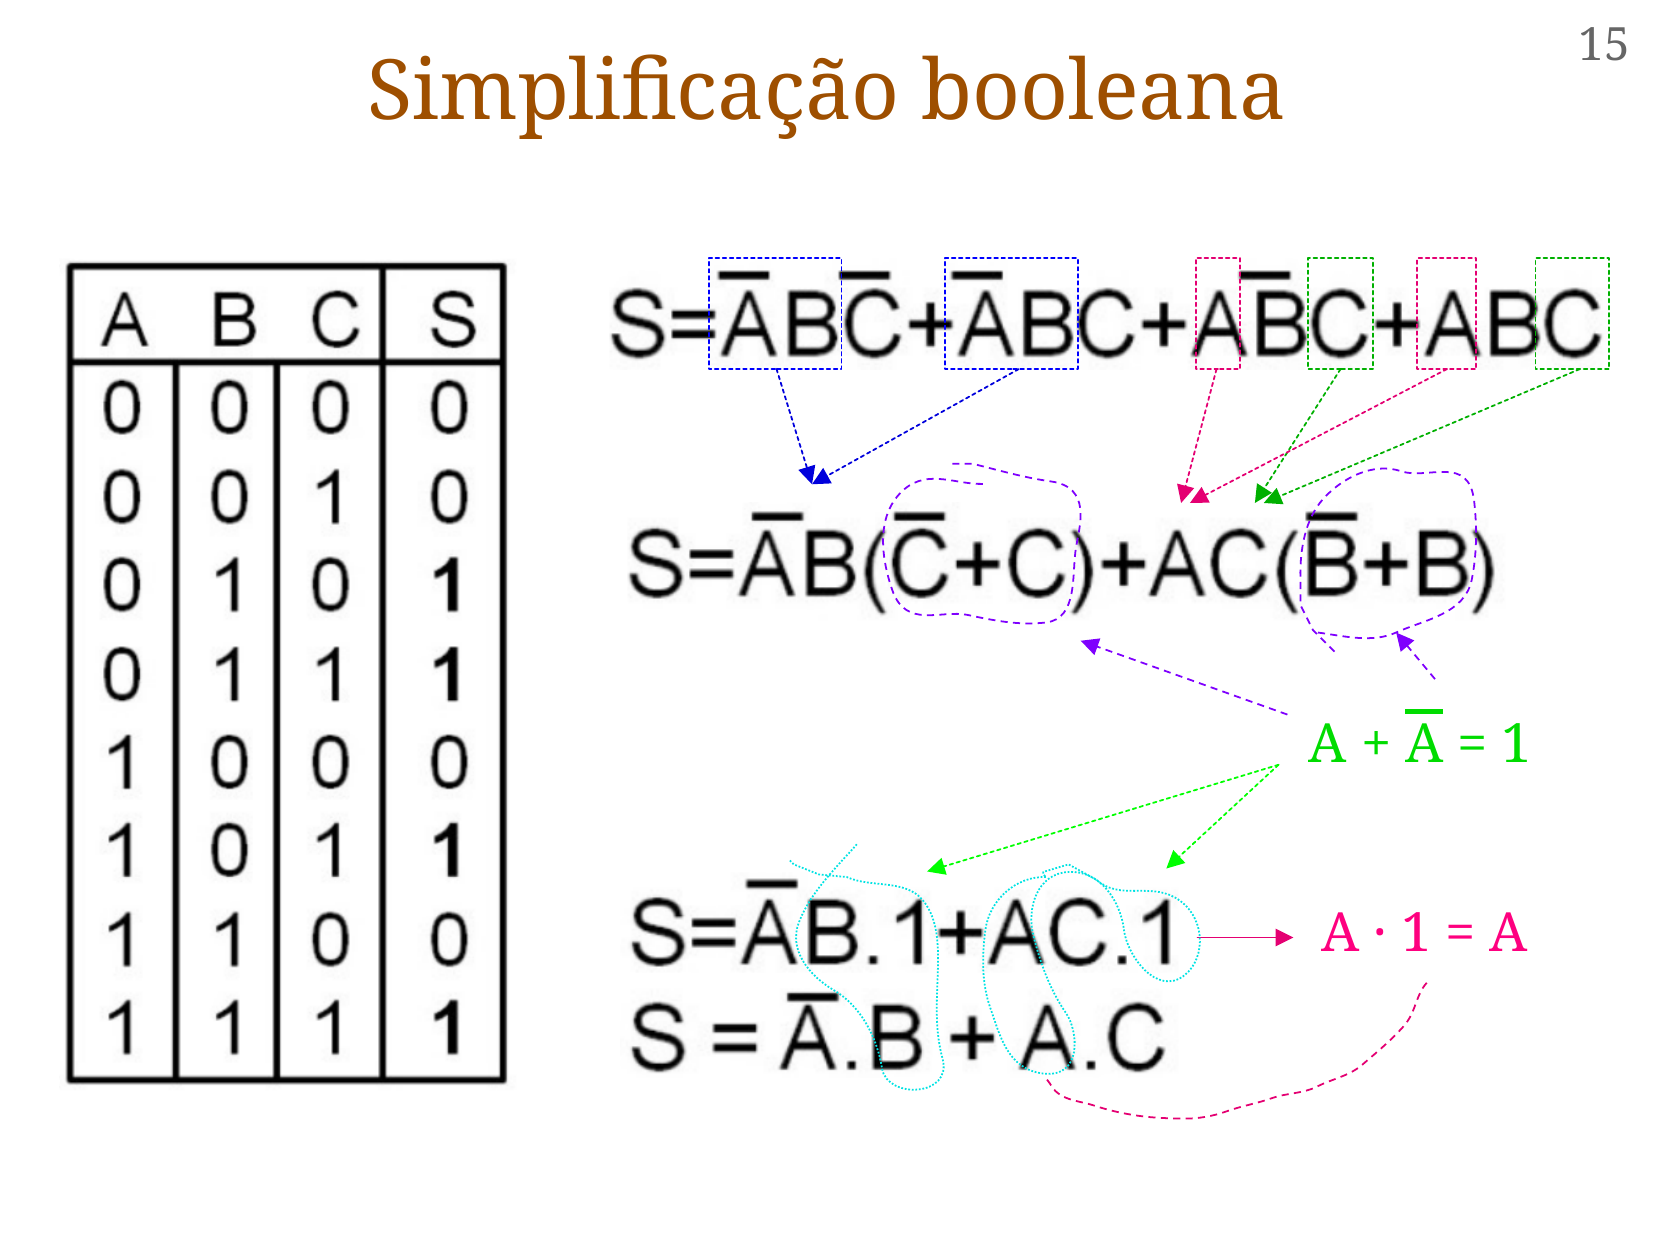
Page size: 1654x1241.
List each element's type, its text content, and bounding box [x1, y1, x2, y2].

text_box A + A = 1 [1287, 696, 1554, 786]
picture [59, 258, 520, 1093]
picture [627, 502, 1506, 621]
picture [609, 258, 1610, 370]
text_box A · 1 = A [1284, 885, 1565, 990]
title Simplificação booleana [59, 29, 1595, 148]
picture [620, 868, 1188, 1078]
